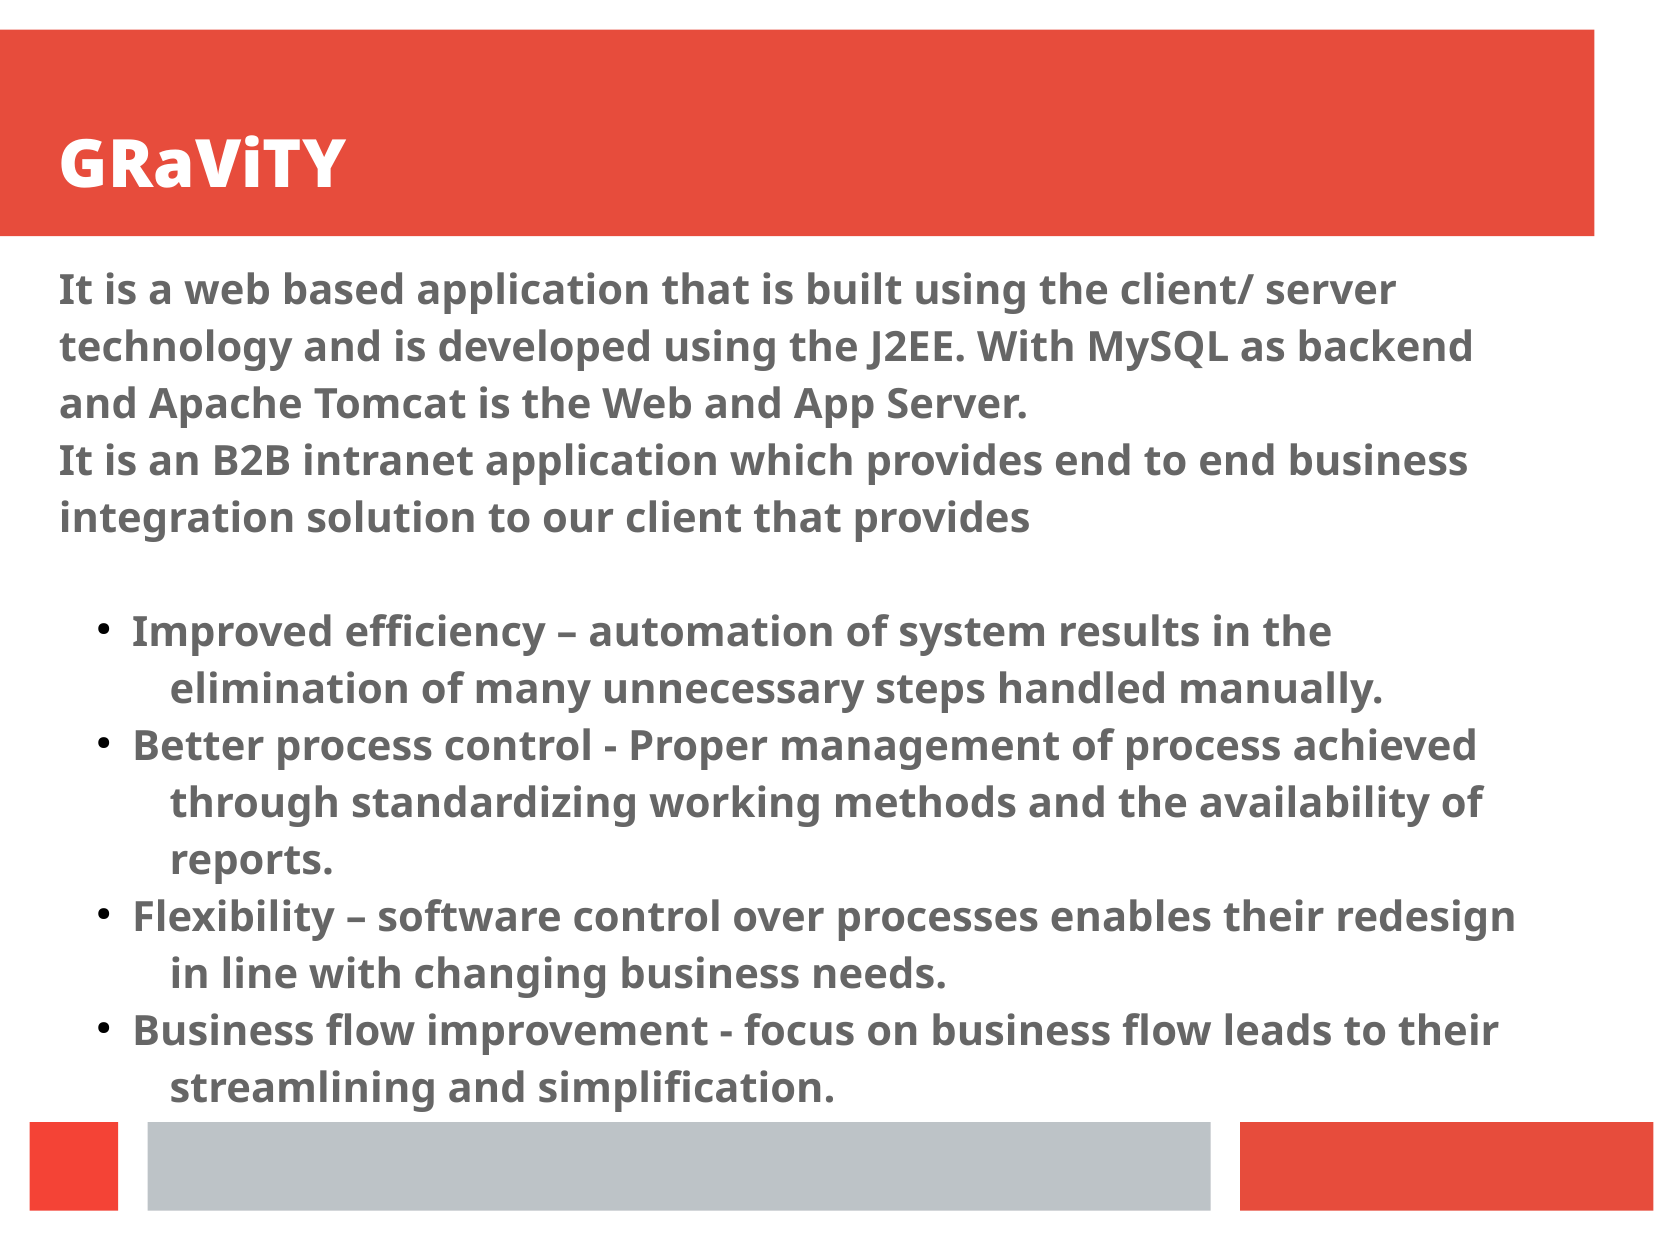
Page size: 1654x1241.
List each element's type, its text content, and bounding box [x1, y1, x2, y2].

subtitle It is a web based application that is built using the client/ server technology and is developed using the J2EE. With MySQL as backend and Apache Tomcat is the Web and App Server. It is an B2B intranet application which provides end to end business integration solution to our client that provides Improved efficiency – automation of system results in the elimination of many unnecessary steps handled manually. Better process control - Proper management of process achieved through standardizing working methods and the availability of reports. Flexibility – software control over processes enables their redesign in line with changing business needs. Business flow improvement - focus on business flow leads to their streamlining and simplification. [59, 259, 1565, 1093]
title GRaViTY [59, 59, 1595, 207]
